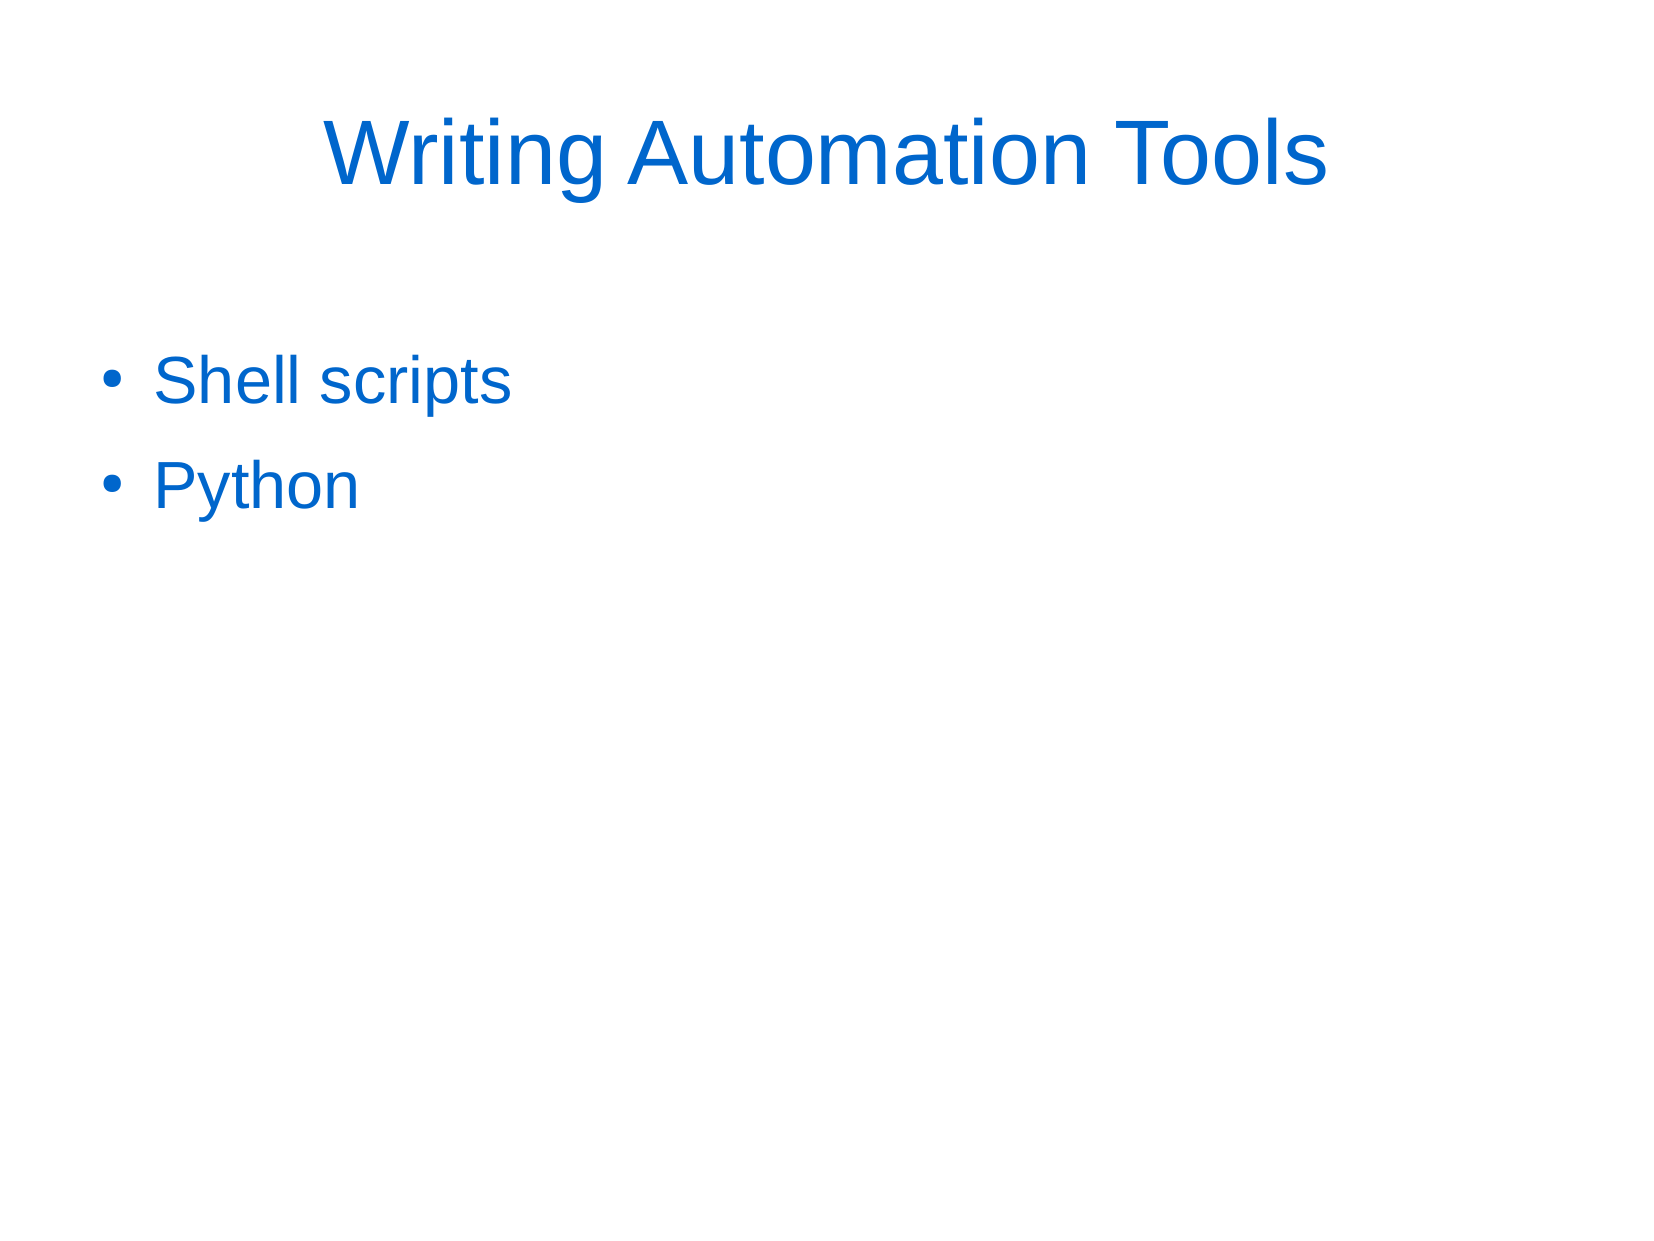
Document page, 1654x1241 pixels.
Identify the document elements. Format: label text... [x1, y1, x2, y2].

title Writing Automation Tools [82, 49, 1571, 257]
list Shell scripts Python [82, 343, 1571, 1063]
